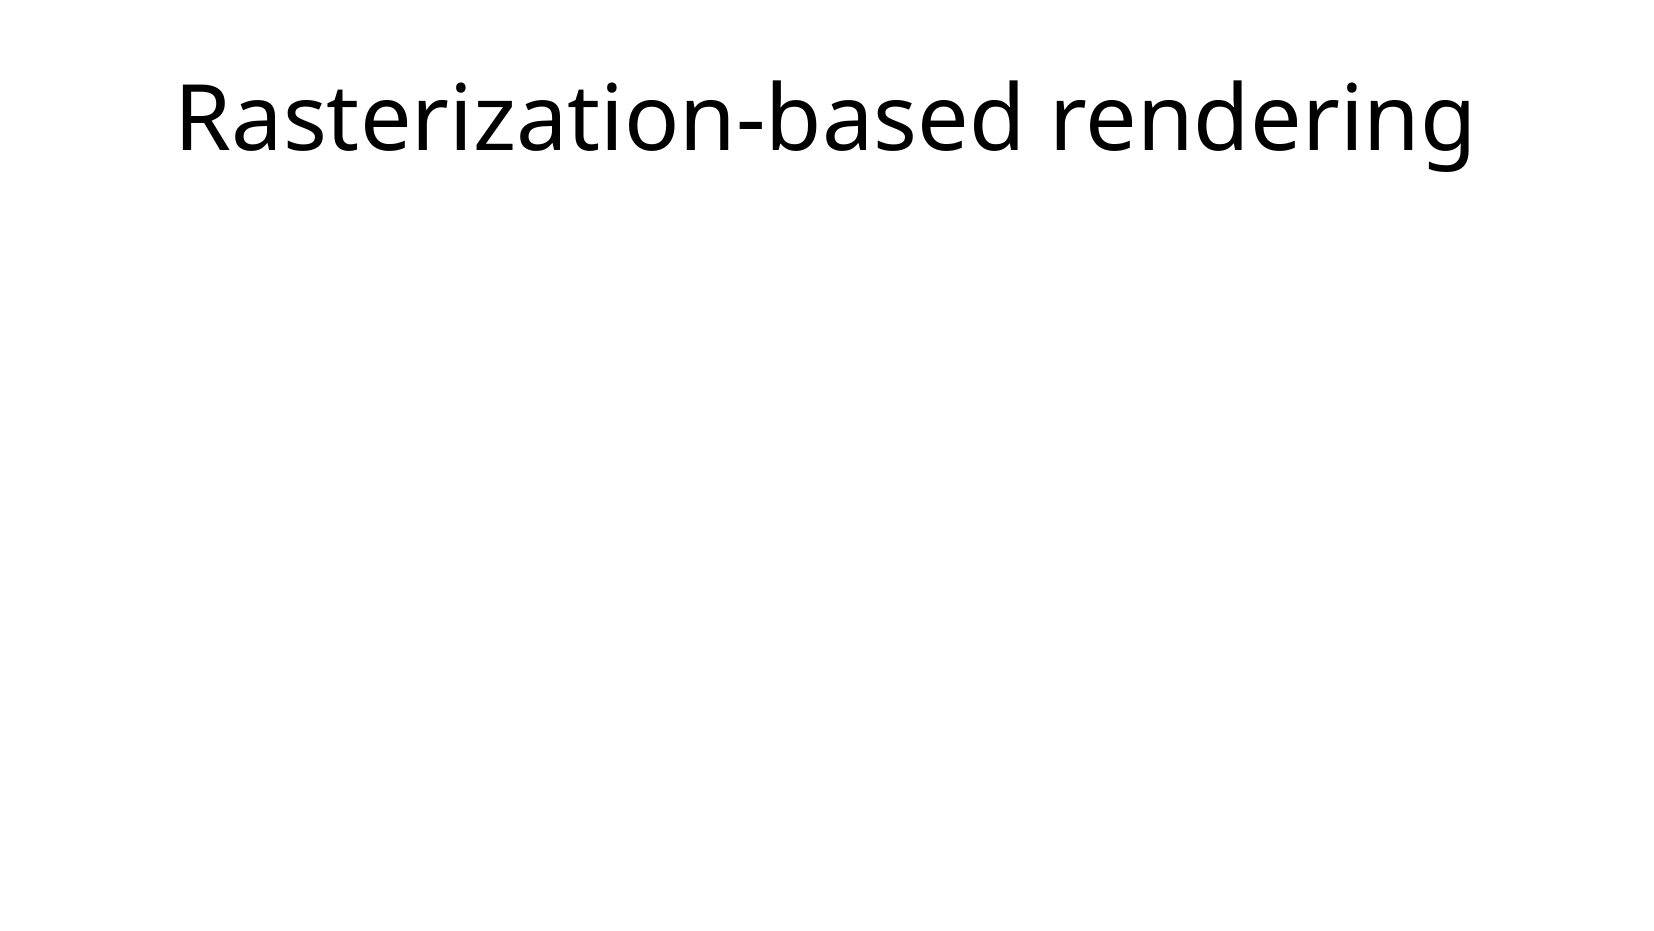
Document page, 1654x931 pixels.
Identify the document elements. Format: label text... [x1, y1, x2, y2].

title Rasterization-based rendering [82, 37, 1571, 193]
